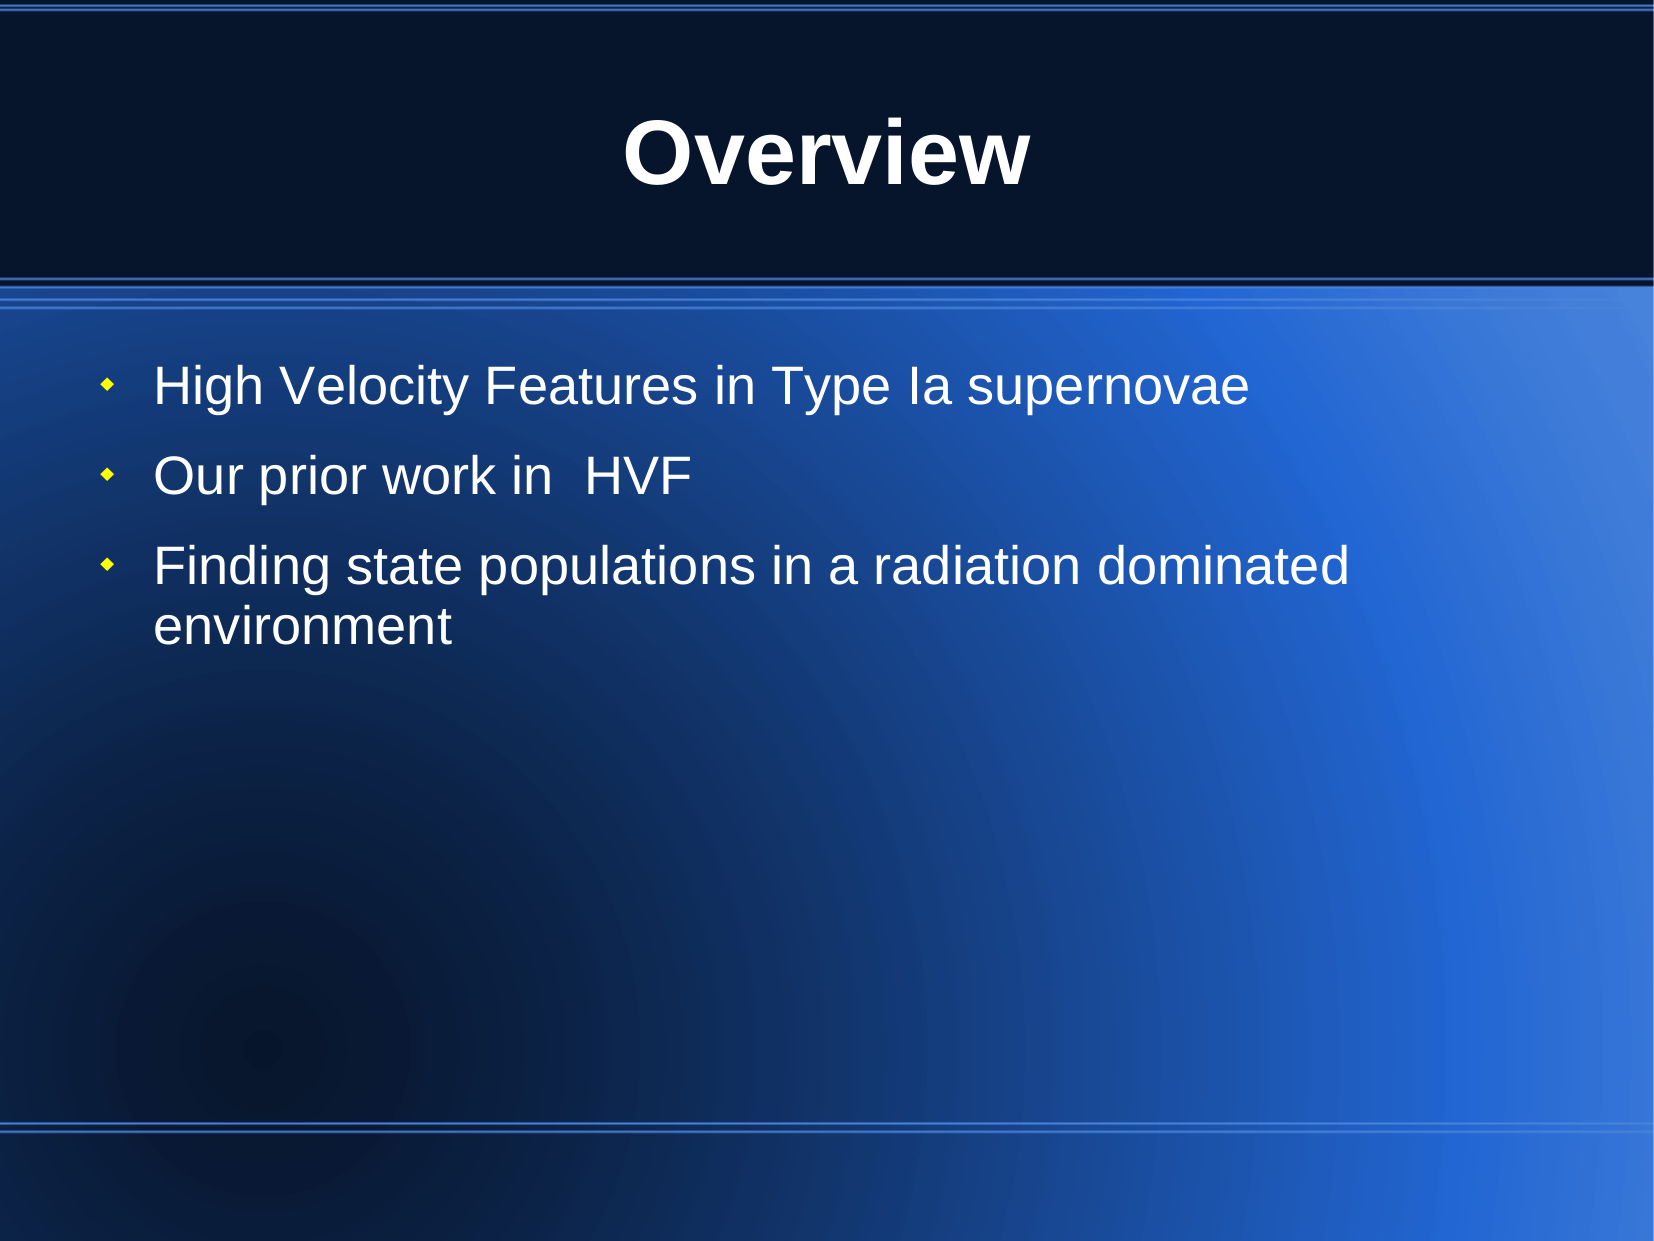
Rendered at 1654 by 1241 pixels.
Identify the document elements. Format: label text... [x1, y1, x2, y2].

title Overview [82, 49, 1571, 257]
list High Velocity Features in Type Ia supernovae Our prior work in HVF Finding state populations in a radiation dominated environment [82, 355, 1571, 1075]
picture [0, 0, 1654, 1241]
